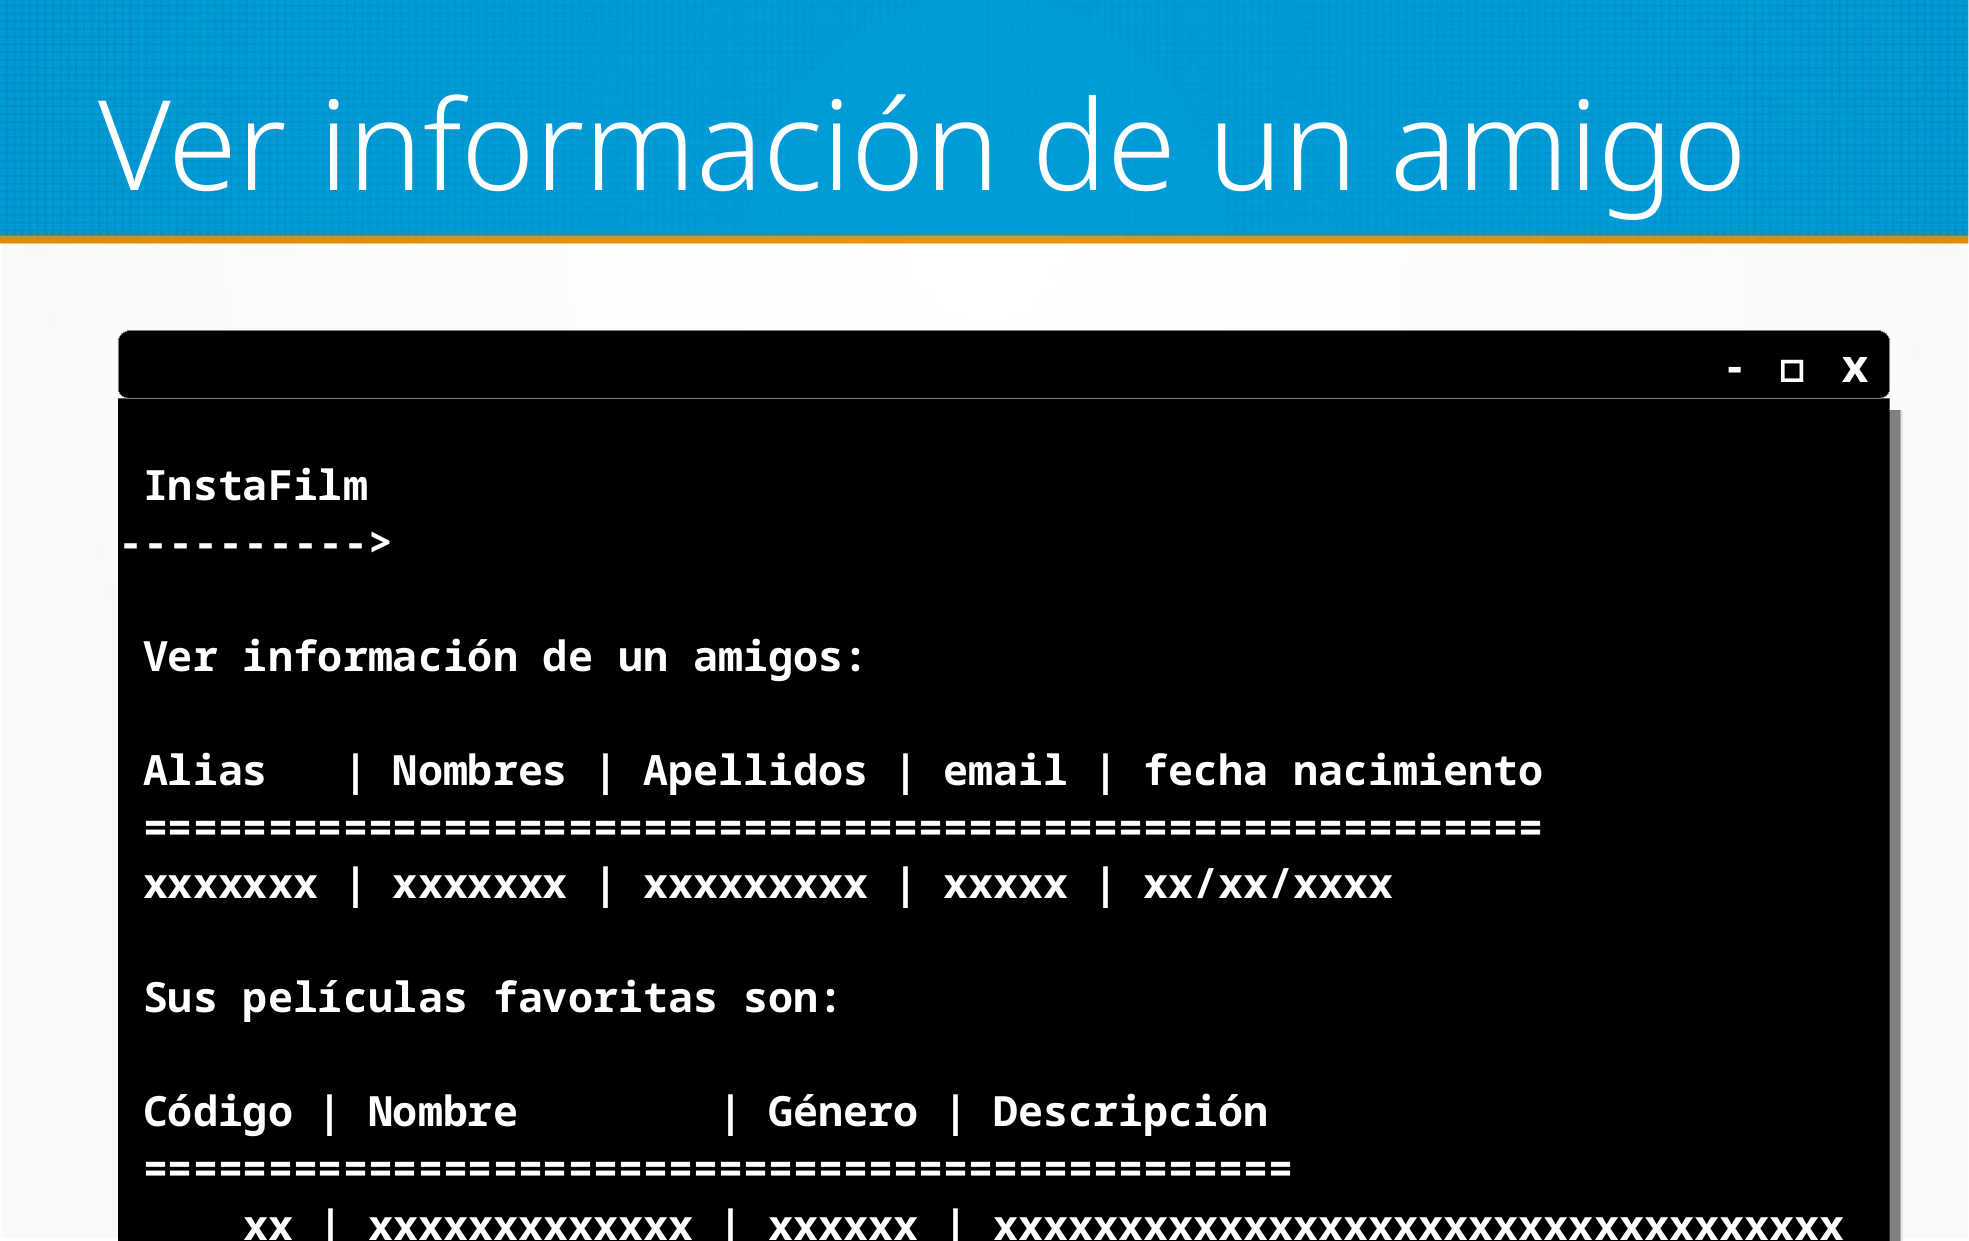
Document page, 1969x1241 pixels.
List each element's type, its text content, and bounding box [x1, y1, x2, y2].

text_box InstaFilm ----------> Ver información de un amigos: Alias | Nombres | Apellidos | email | fecha nacimiento ======================================================== xxxxxxx | xxxxxxx | xxxxxxxxx | xxxxx | xx/xx/xxxx Sus películas favoritas son: Código | Nombre | Género | Descripción ============================================== xx | xxxxxxxxxxxxx | xxxxxx | xxxxxxxxxxxxxxxxxxxxxxxxxxxxxxxxxx xx | xxxxxxxxxxxxx | xxxxxx | xxxxxxxxxxxxxxxxxxxxxxxxxxxxxxxxxx [118, 398, 1890, 1123]
picture [0, 233, 1969, 1241]
text_box - □ x [118, 330, 1890, 399]
title Ver información de un amigo [98, 19, 1870, 227]
